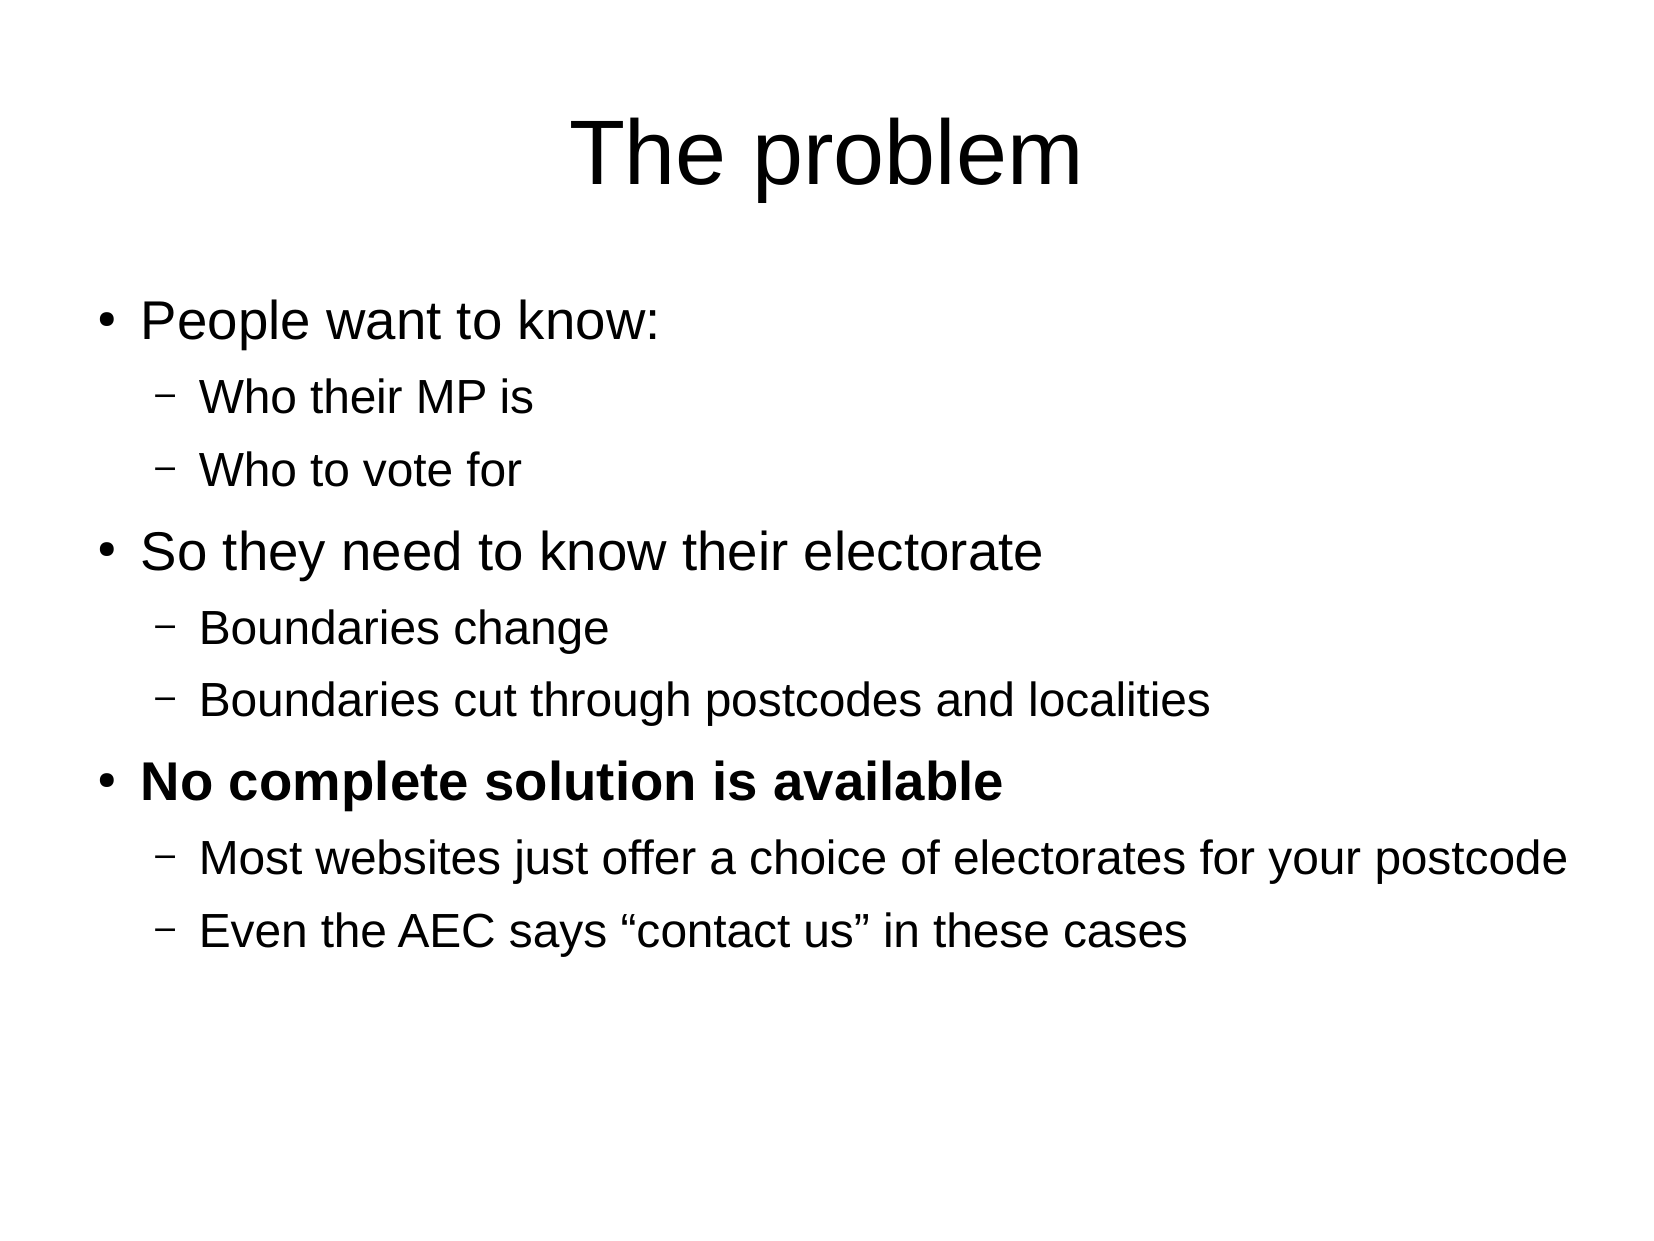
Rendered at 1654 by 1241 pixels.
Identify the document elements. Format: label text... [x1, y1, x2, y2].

title The problem [82, 49, 1571, 257]
list People want to know: Who their MP is Who to vote for So they need to know their electorate Boundaries change Boundaries cut through postcodes and localities No complete solution is available Most websites just offer a choice of electorates for your postcode Even the AEC says “contact us” in these cases [82, 290, 1571, 1010]
